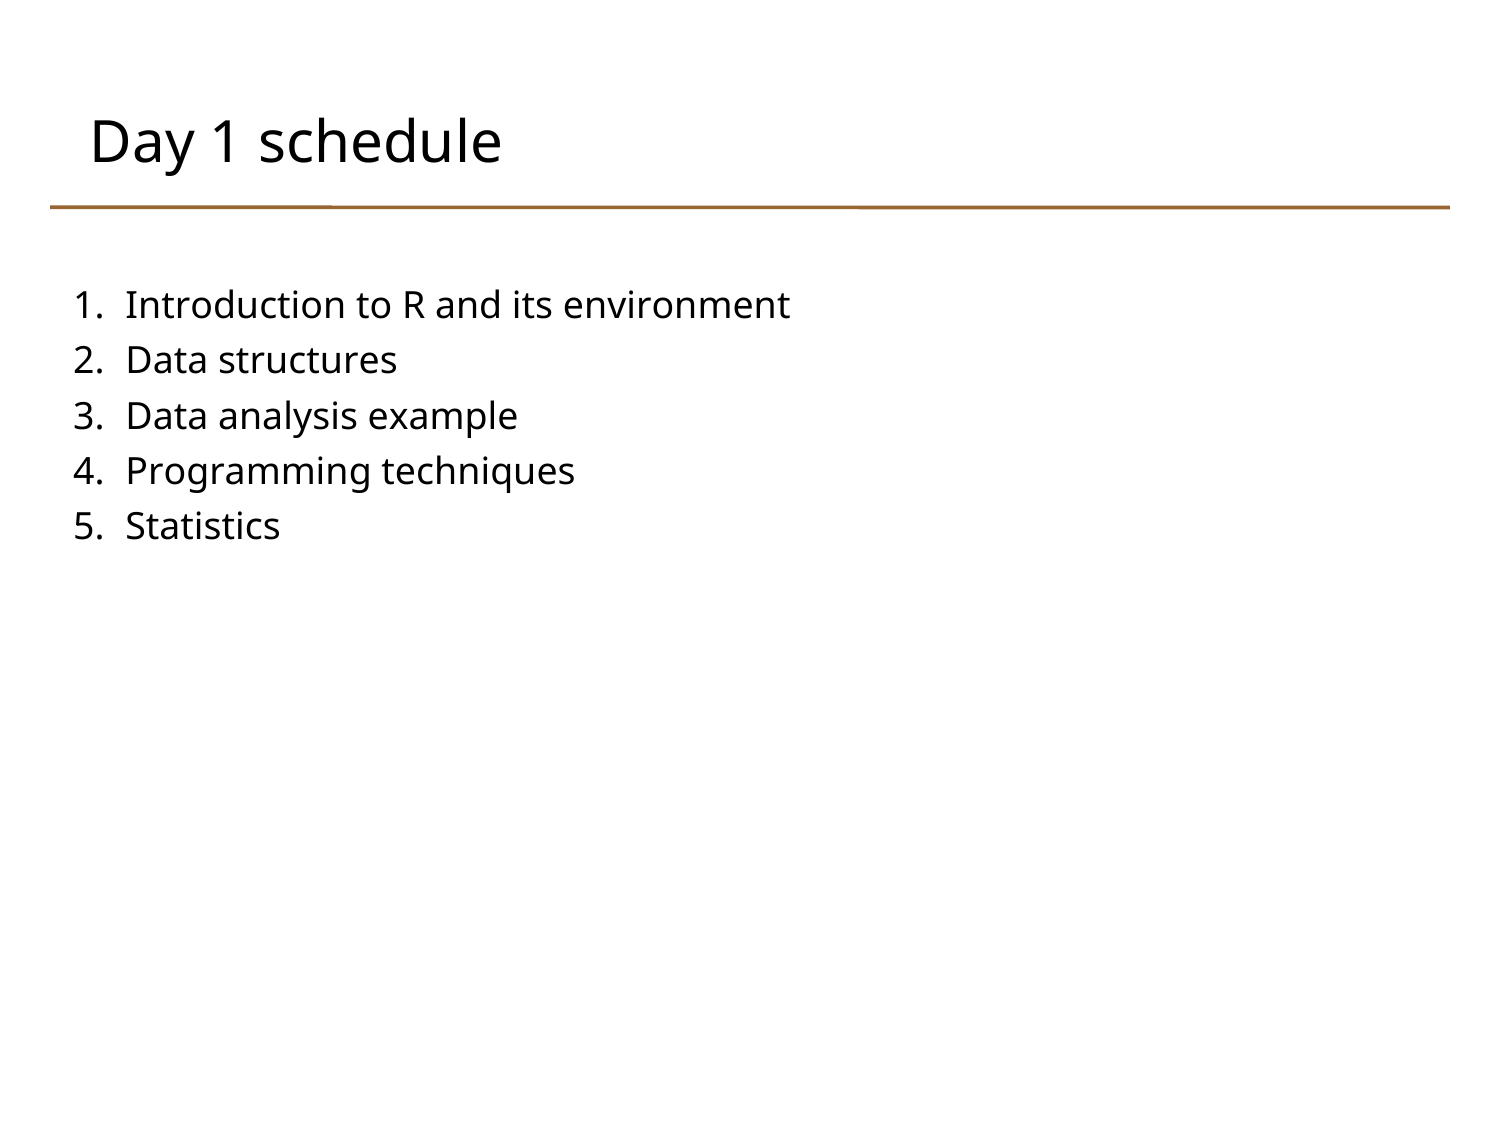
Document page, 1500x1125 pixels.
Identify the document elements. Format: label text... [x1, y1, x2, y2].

text_box Introduction to R and its environment Data structures Data analysis example Programming techniques Statistics [73, 280, 1423, 1023]
text_box Day 1 schedule [75, 44, 1425, 233]
